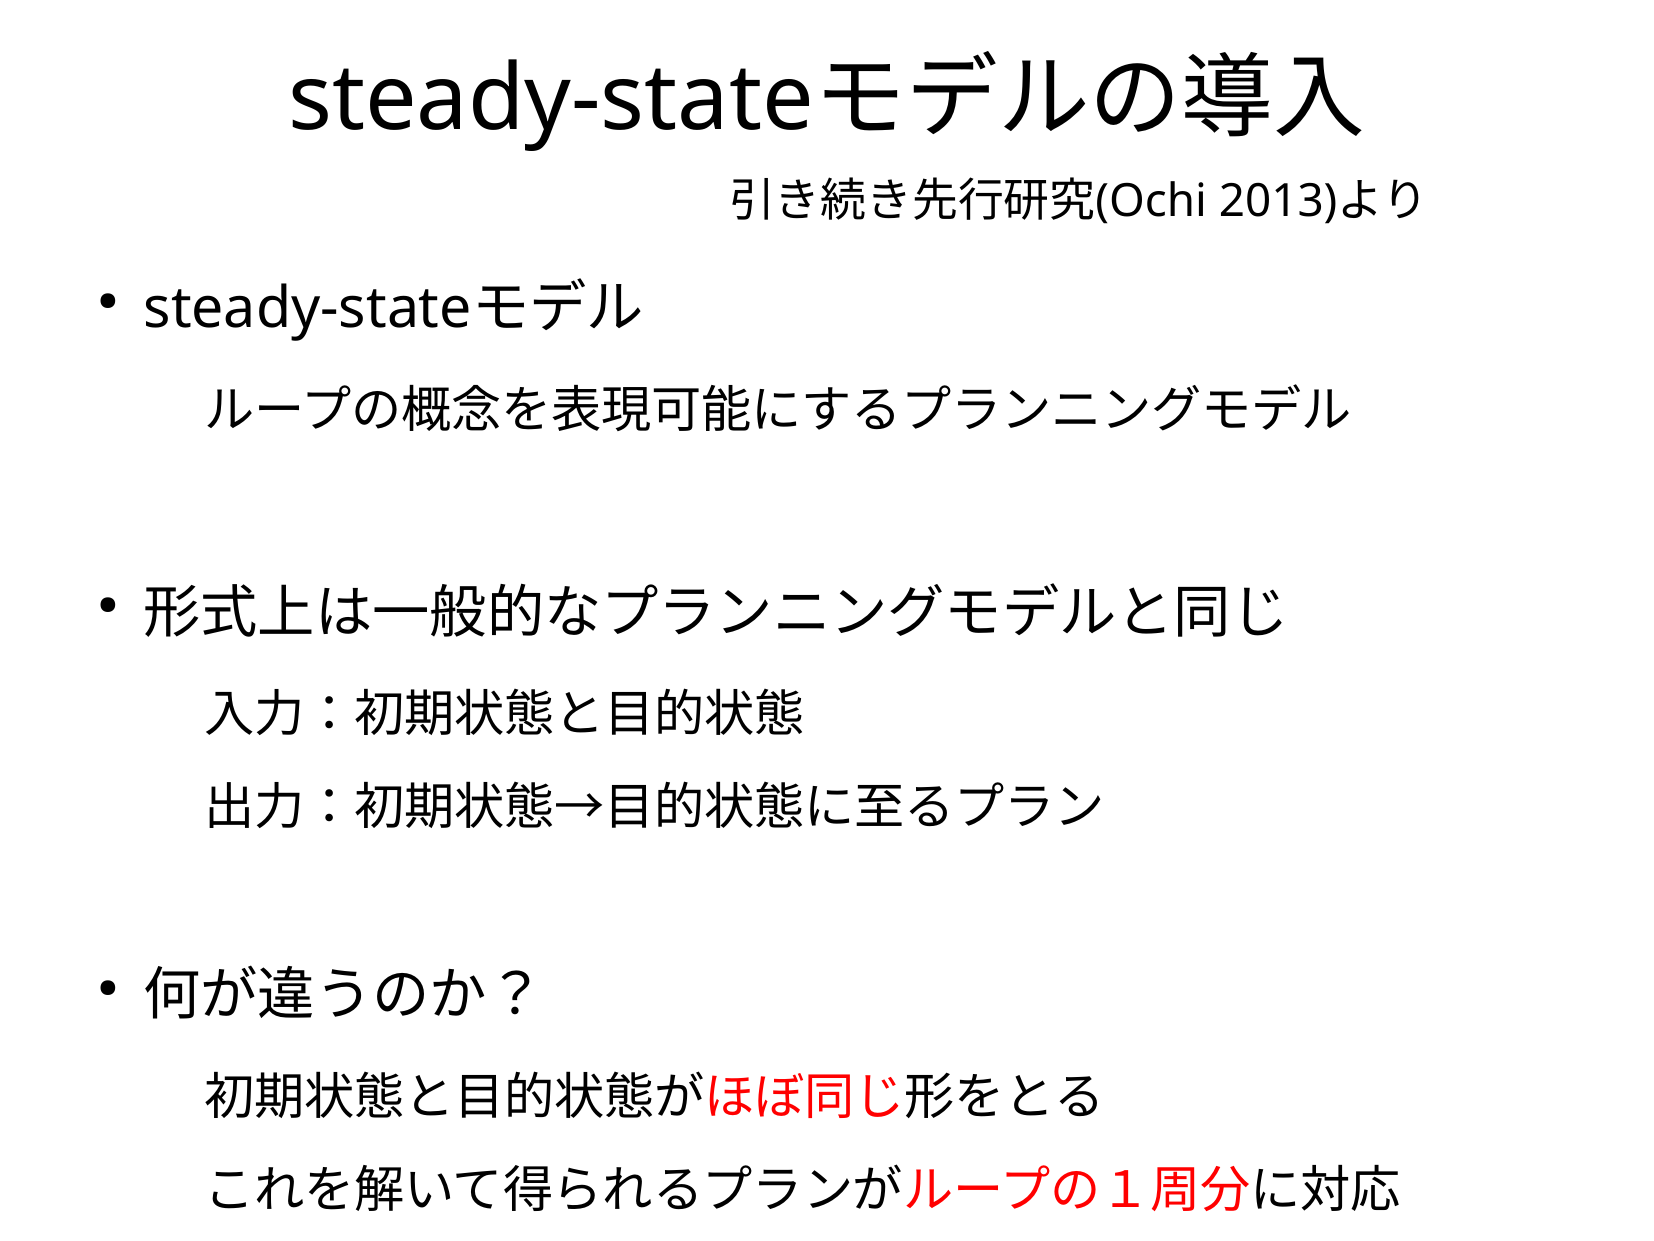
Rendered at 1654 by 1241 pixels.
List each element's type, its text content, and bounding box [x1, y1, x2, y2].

text_box 引き続き先行研究(Ochi 2013)より [714, 156, 1459, 217]
title steady-stateモデルの導入 [82, 11, 1571, 168]
list steady-stateモデル ループの概念を表現可能にするプランニングモデル 形式上は一般的なプランニングモデルと同じ 入力：初期状態と目的状態 出力：初期状態→目的状態に至るプラン 何が違うのか？ 初期状態と目的状態がほぼ同じ形をとる これを解いて得られるプランがループの１周分に対応 [82, 260, 1538, 1229]
